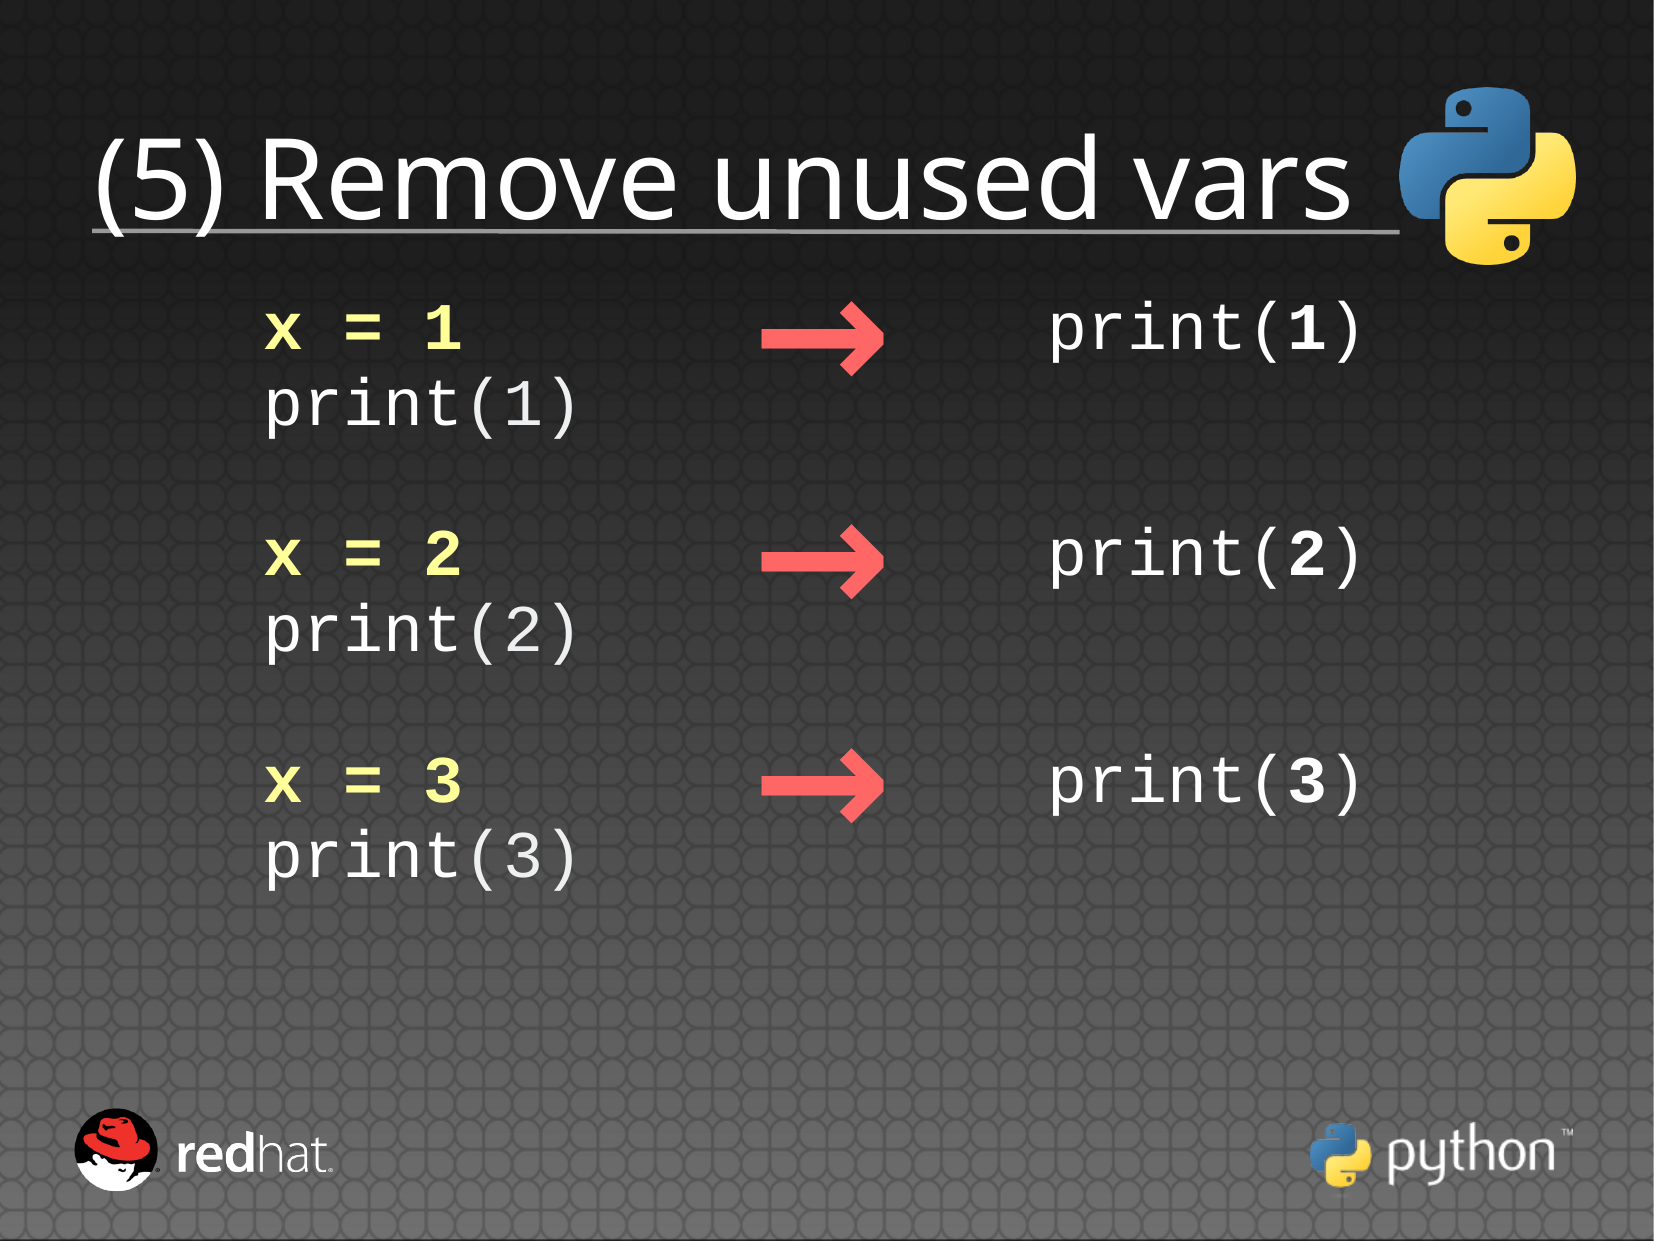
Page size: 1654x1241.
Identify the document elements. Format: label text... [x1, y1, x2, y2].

title (5) Remove unused vars [94, 100, 1426, 251]
list print(1) print(2) print(3) [976, 293, 1498, 1081]
list x = 1 print(1) x = 2 print(2) x = 3 print(3) [192, 293, 741, 1081]
text_box → [677, 205, 952, 429]
text_box → [677, 653, 952, 877]
text_box → [677, 429, 952, 652]
picture [0, 0, 1654, 1241]
